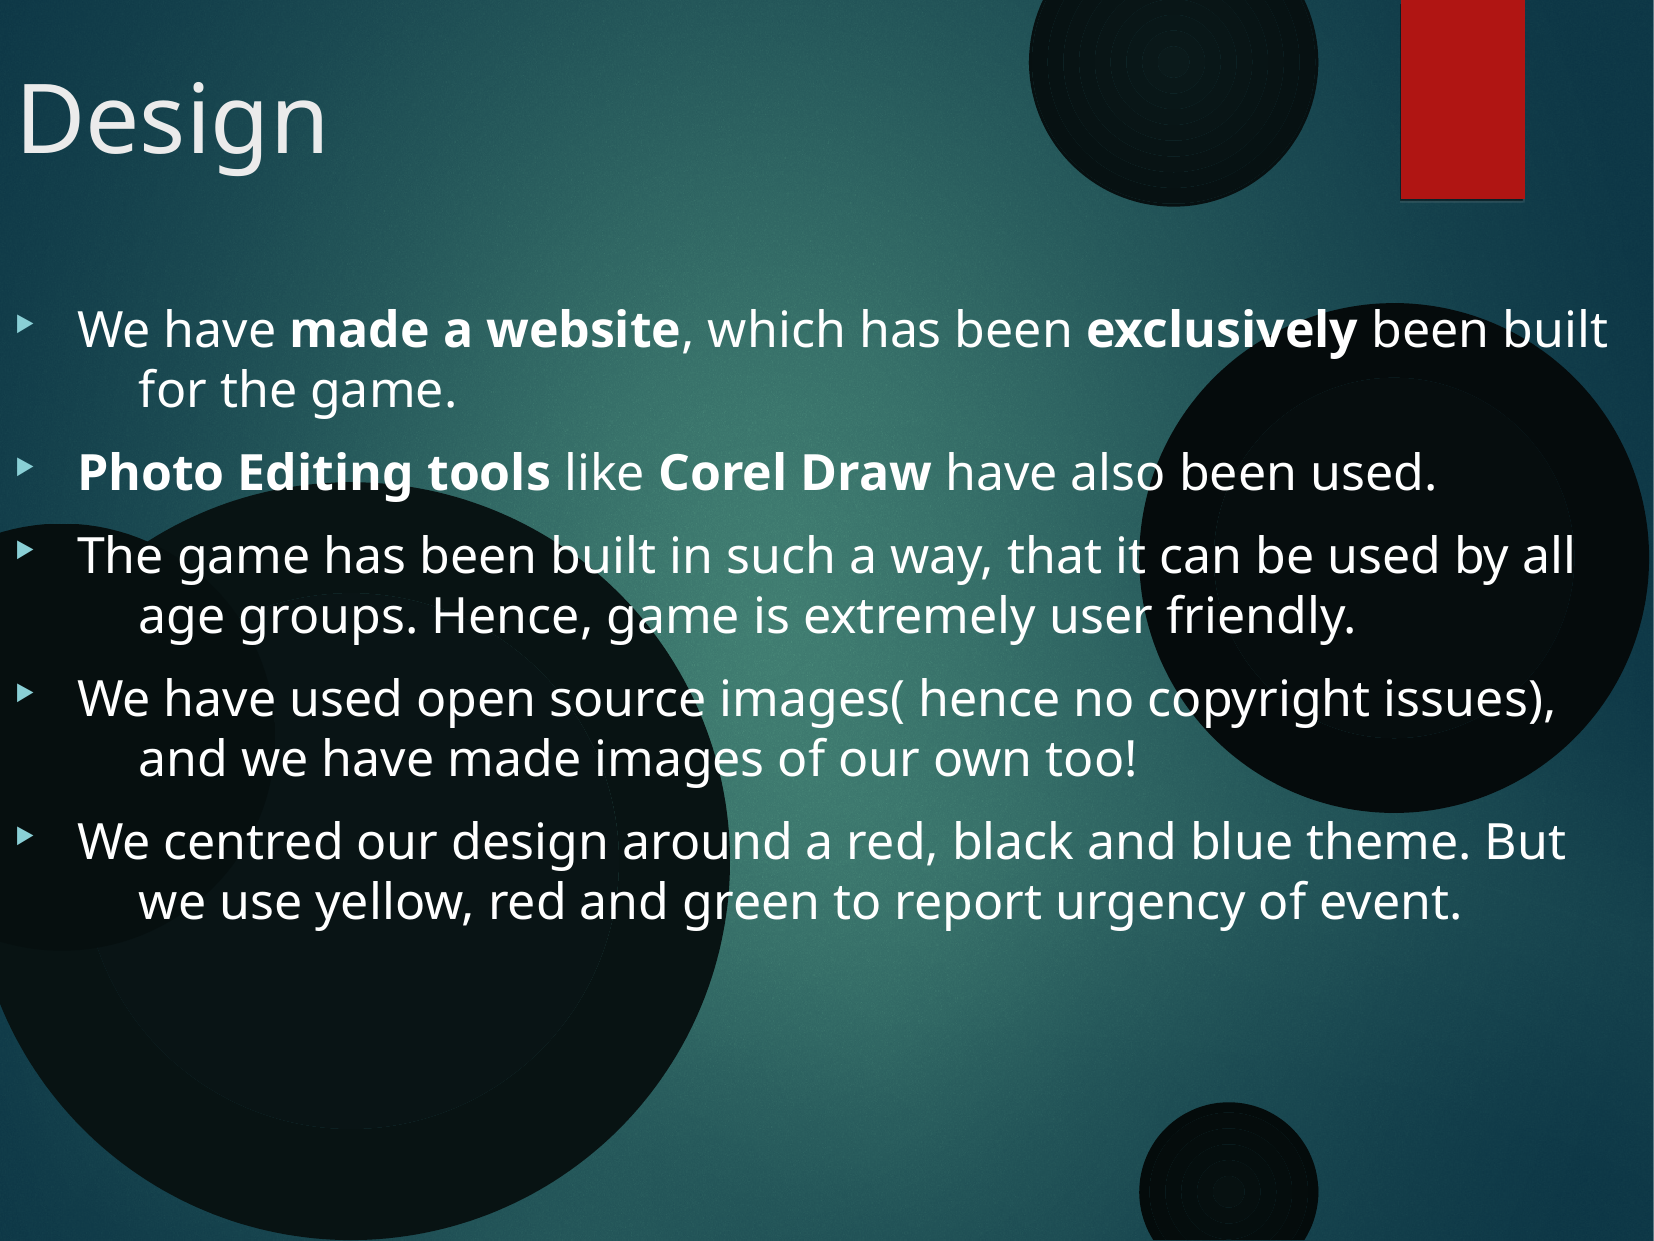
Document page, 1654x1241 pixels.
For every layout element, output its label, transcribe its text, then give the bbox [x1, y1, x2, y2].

title Design [0, 49, 1489, 257]
list We have made a website, which has been exclusively been built for the game. Photo Editing tools like Corel Draw have also been used. The game has been built in such a way, that it can be used by all age groups. Hence, game is extremely user friendly. We have used open source images( hence no copyright issues), and we have made images of our own too! We centred our design around a red, black and blue theme. But we use yellow, red and green to report urgency of event. [0, 290, 1654, 1010]
